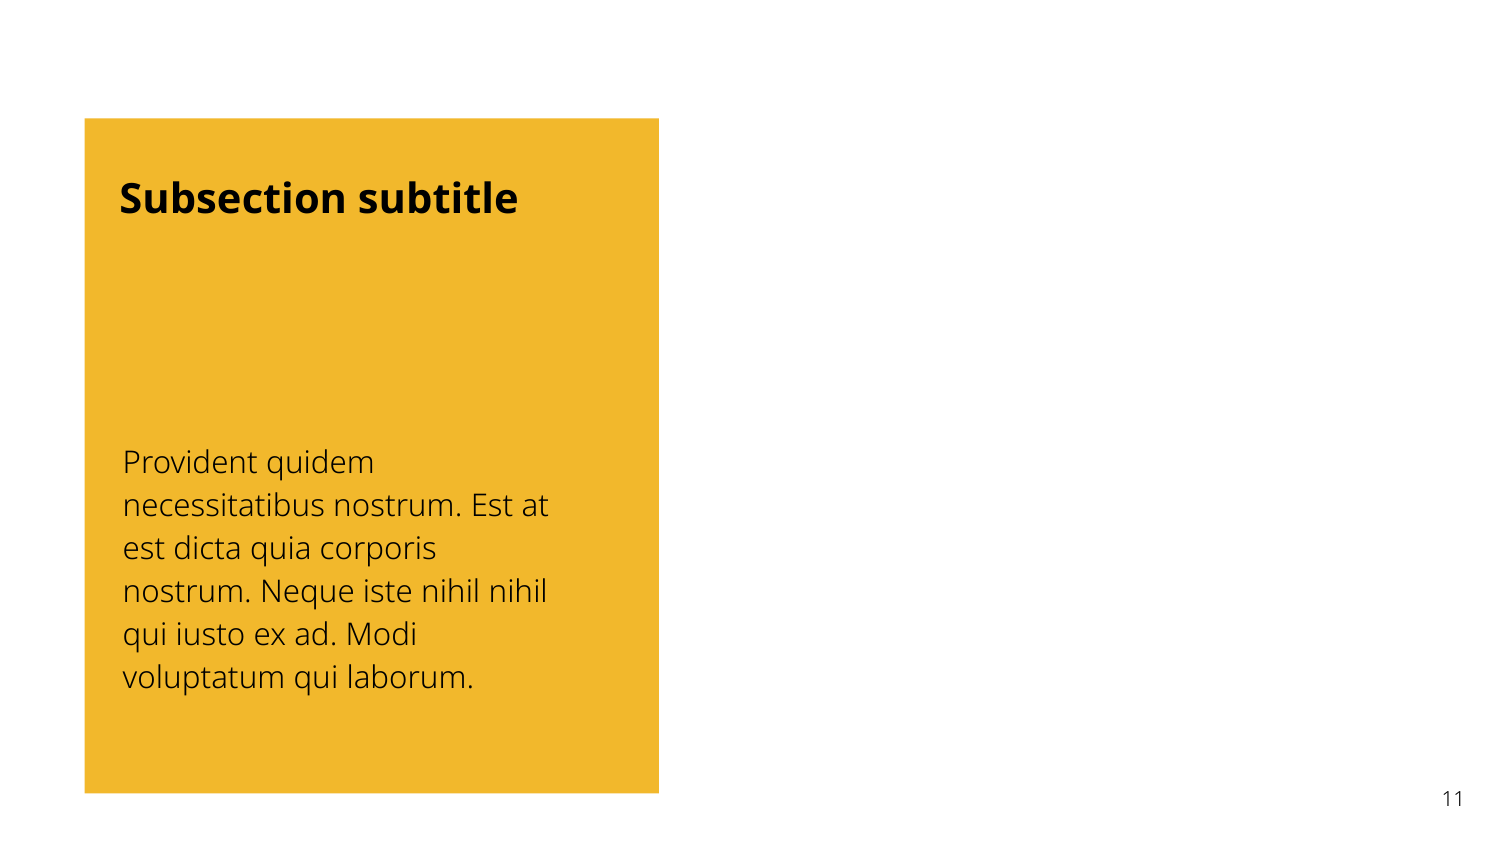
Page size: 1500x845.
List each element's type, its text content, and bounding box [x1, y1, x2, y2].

title Subsection subtitle [104, 169, 638, 263]
title Provident quidem necessitatibus nostrum. Est at est dicta quia corporis nostrum. Neque iste nihil nihil qui iusto ex ad. Modi voluptatum qui laborum. [107, 421, 576, 753]
